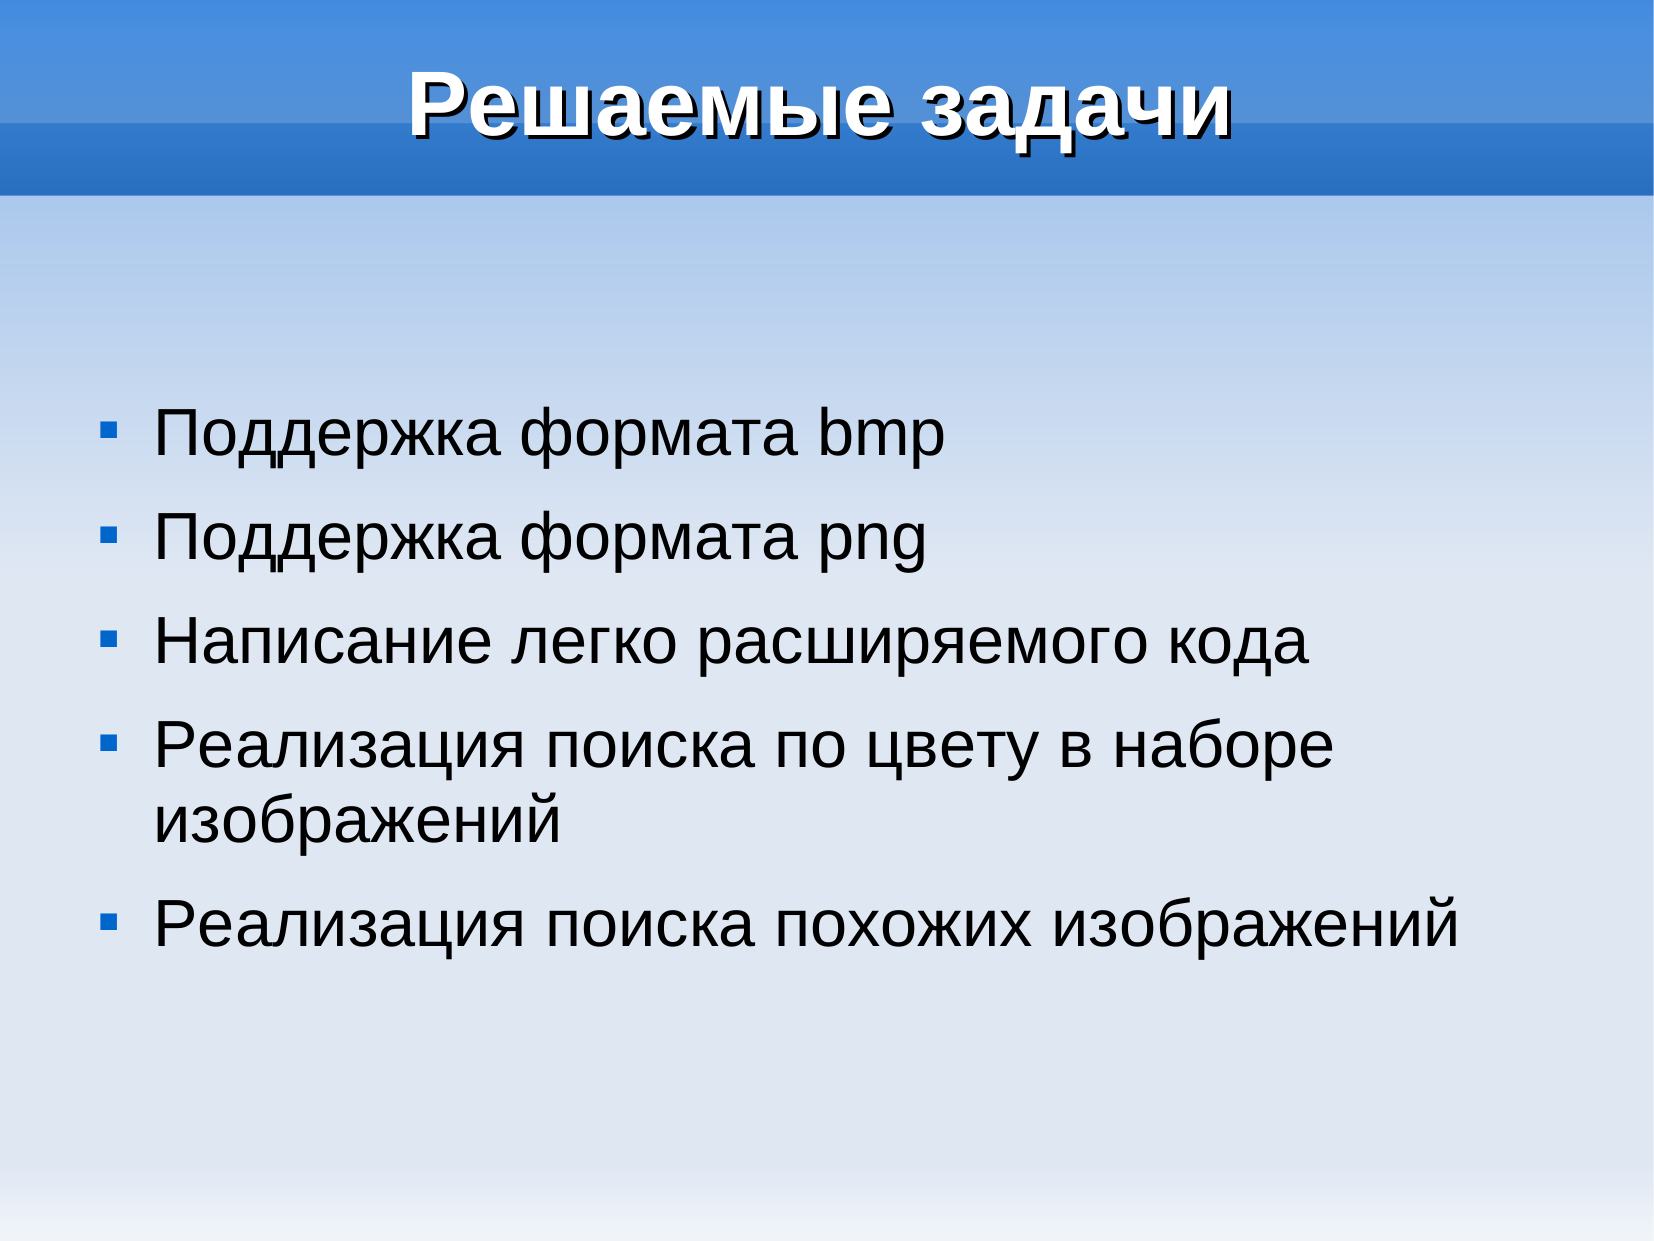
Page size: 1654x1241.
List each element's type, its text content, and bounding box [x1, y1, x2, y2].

list Поддержка формата bmp Поддержка формата png Написание легко расширяемого кода Реализация поиска по цвету в наборе изображений Реализация поиска похожих изображений [82, 290, 1571, 1094]
picture [0, 0, 1654, 1241]
title Решаемые задачи [76, 0, 1565, 208]
